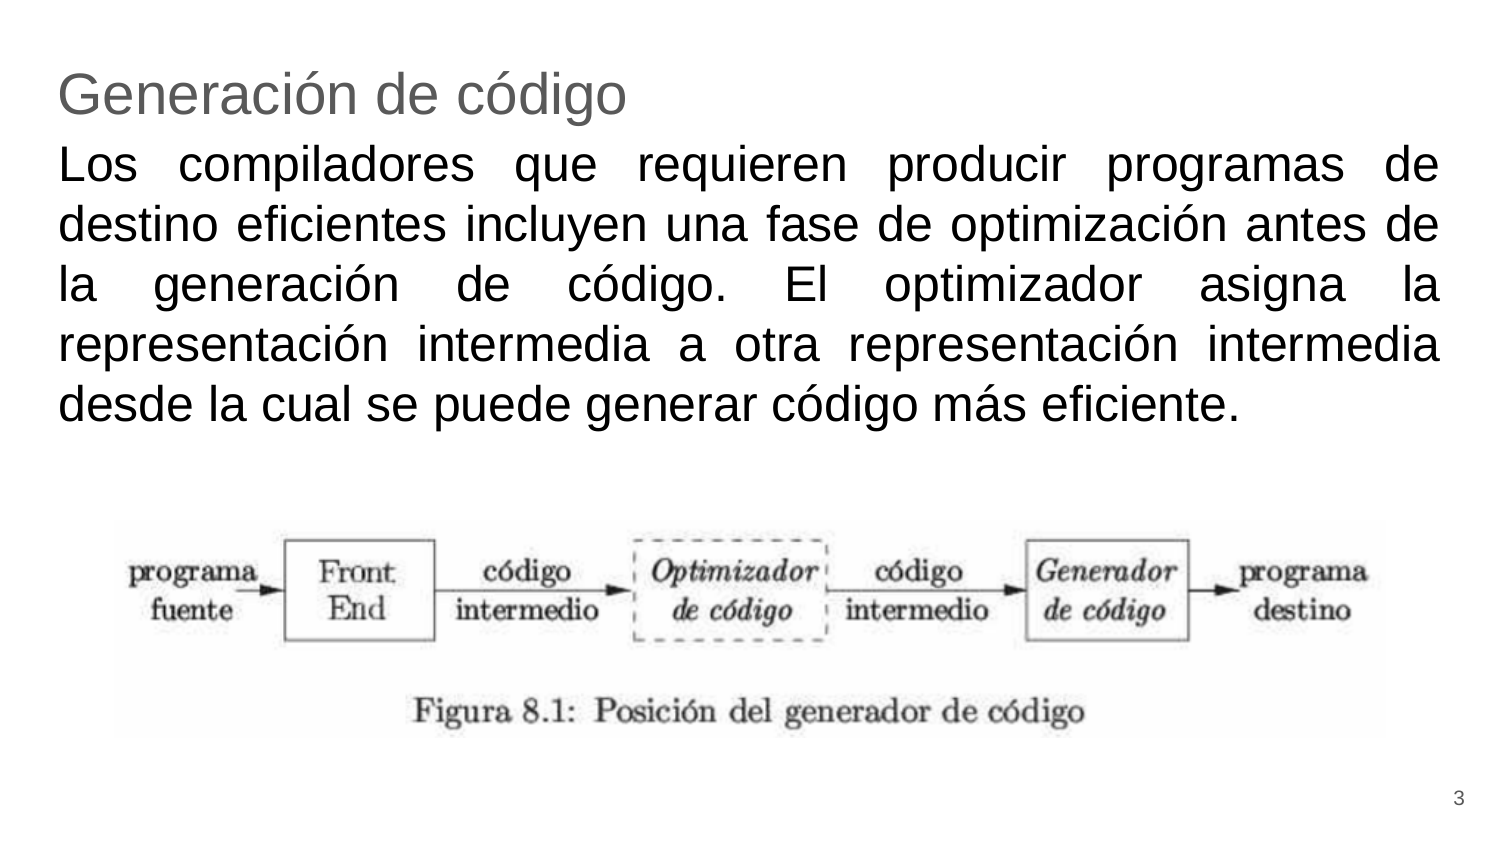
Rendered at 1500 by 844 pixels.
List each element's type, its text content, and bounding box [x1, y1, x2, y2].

subtitle Generación de código [42, 41, 1441, 172]
text_box Los compiladores que requieren producir programas de destino eficientes incluyen una fase de optimización antes de la generación de código. El optimizador asigna la representación intermedia a otra representación intermedia desde la cual se puede generar código más eficiente. [43, 116, 1457, 453]
slide_number <number> [1389, 764, 1480, 830]
picture [114, 520, 1386, 738]
